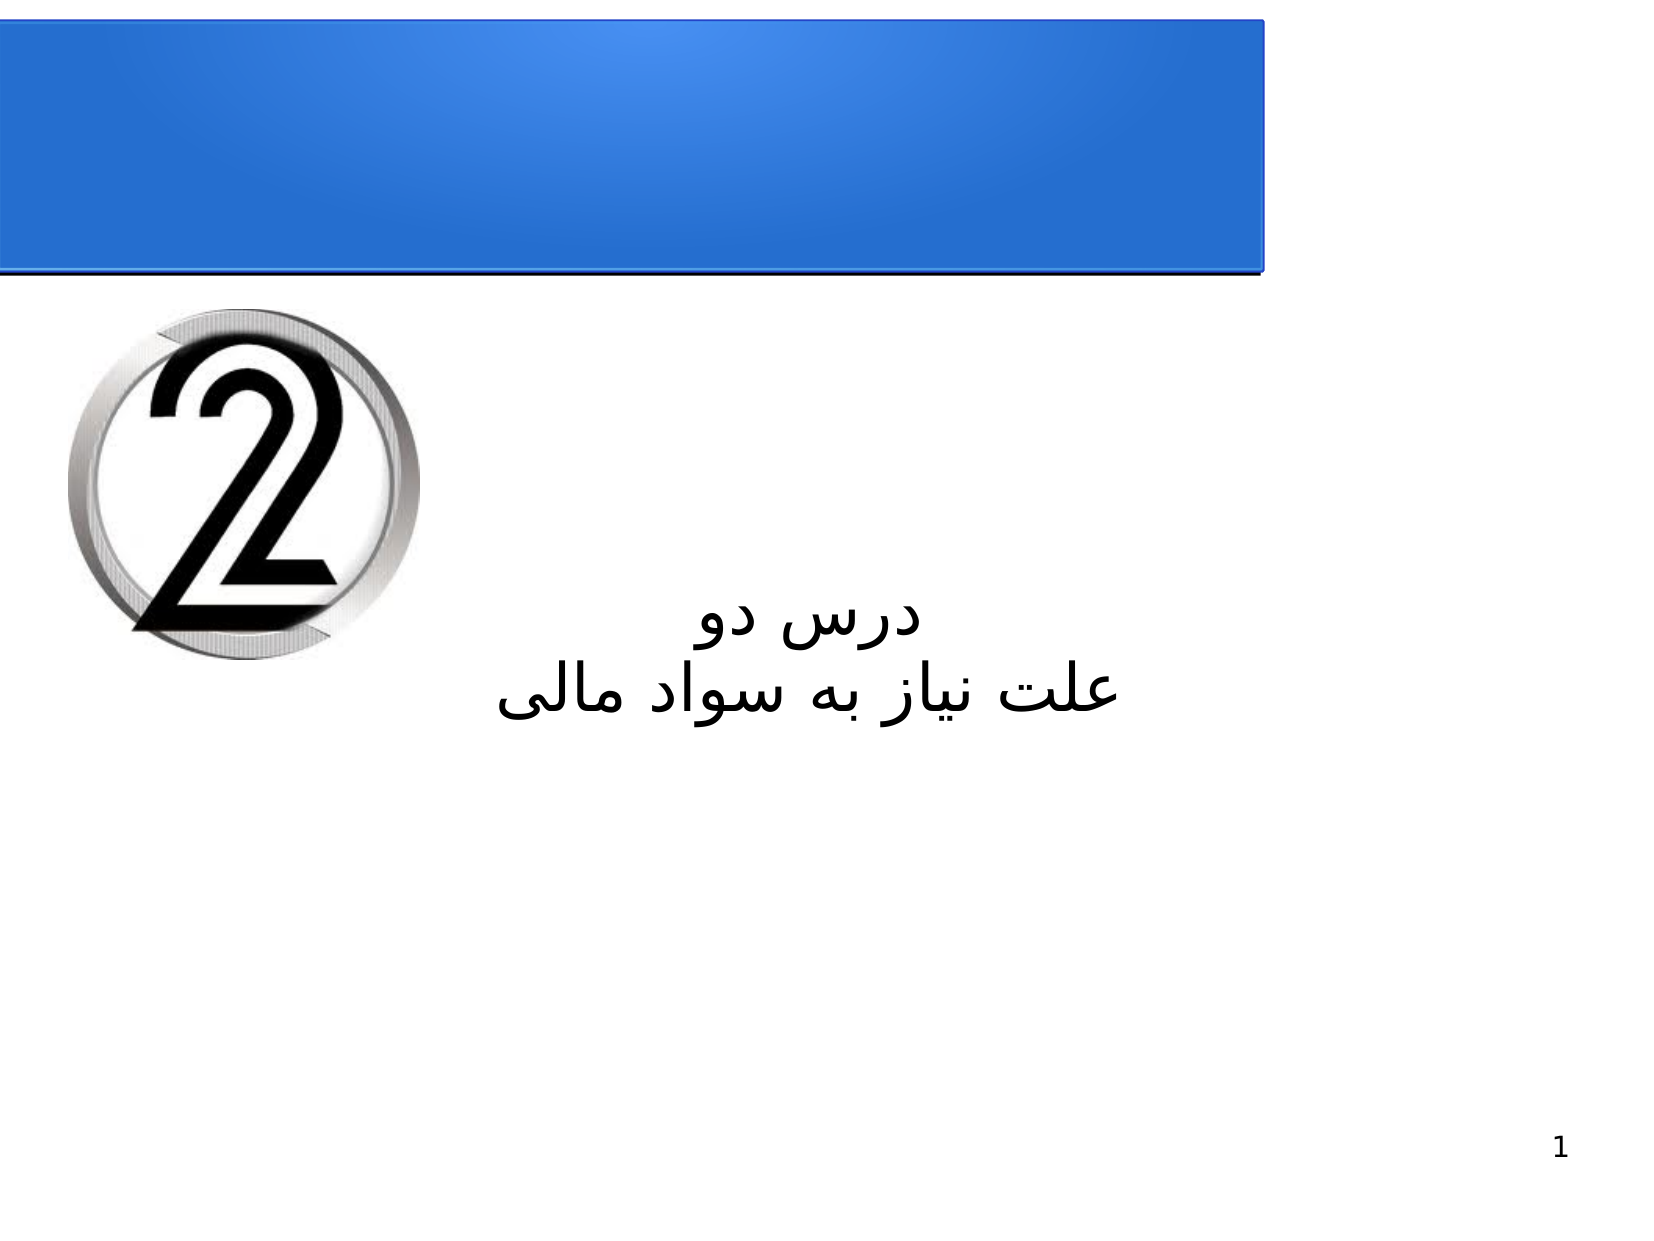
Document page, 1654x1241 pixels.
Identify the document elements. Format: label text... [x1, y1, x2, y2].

picture [68, 309, 420, 660]
subtitle درس دو علت نیاز به سواد مالی [82, 290, 1538, 1010]
